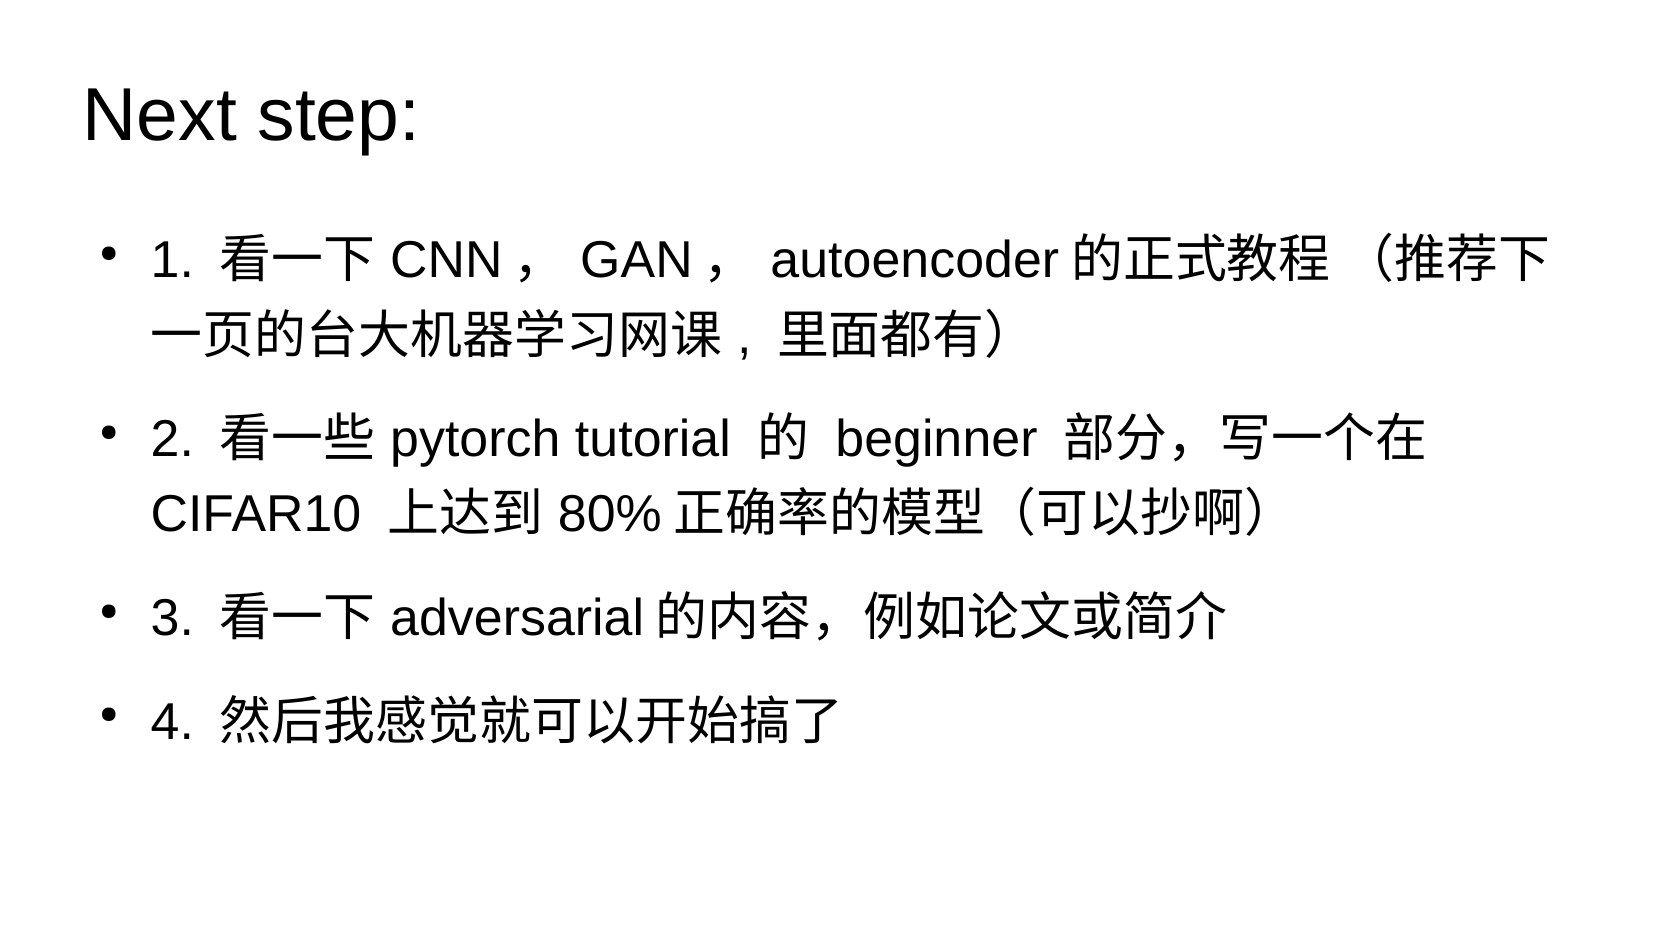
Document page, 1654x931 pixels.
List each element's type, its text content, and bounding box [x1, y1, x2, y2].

list 1. 看一下CNN，GAN，autoencoder的正式教程 （推荐下一页的台大机器学习网课, 里面都有） 2. 看一些pytorch tutorial 的 beginner 部分，写一个在CIFAR10 上达到80%正确率的模型（可以抄啊） 3. 看一下adversarial的内容，例如论文或简介 4. 然后我感觉就可以开始搞了 [82, 217, 1571, 758]
title Next step: [82, 37, 1571, 193]
